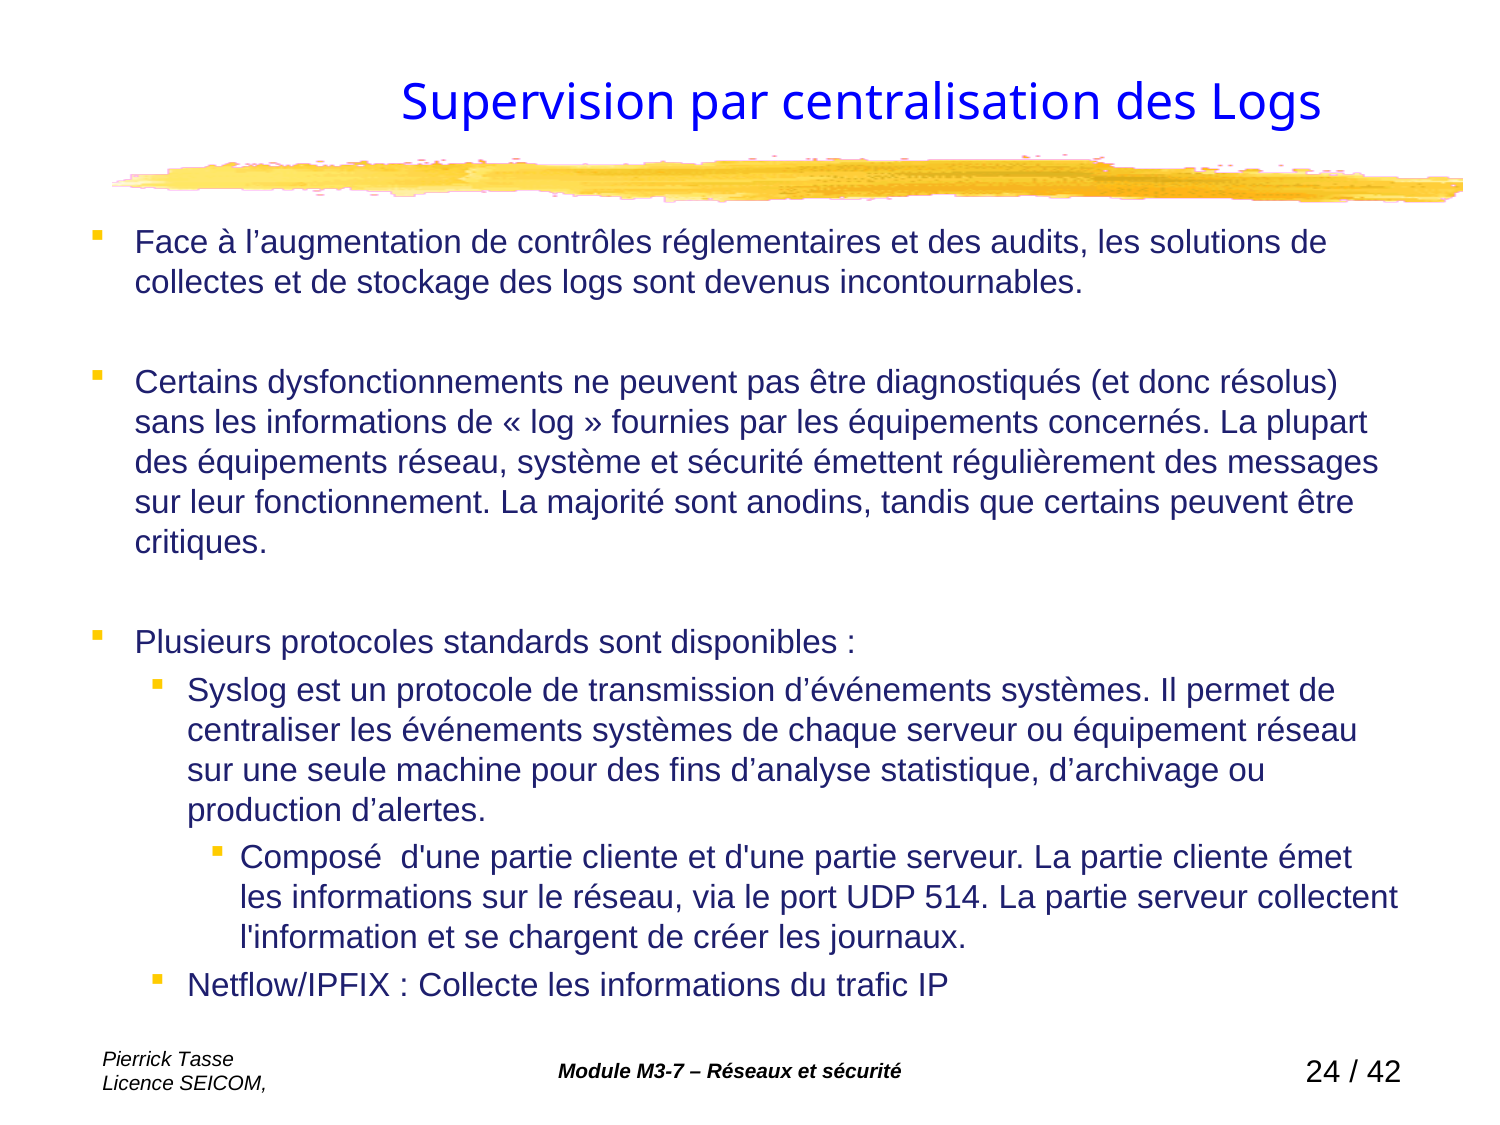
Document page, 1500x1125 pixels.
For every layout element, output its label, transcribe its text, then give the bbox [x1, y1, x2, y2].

title Supervision par centralisation des Logs [62, 37, 1338, 138]
picture [112, 149, 1463, 213]
list Face à l’augmentation de contrôles réglementaires et des audits, les solutions de collectes et de stockage des logs sont devenus incontournables. Certains dysfonctionnements ne peuvent pas être diagnostiqués (et donc résolus) sans les informations de « log » fournies par les équipements concernés. La plupart des équipements réseau, système et sécurité émettent régulièrement des messages sur leur fonctionnement. La majorité sont anodins, tandis que certains peuvent être critiques. Plusieurs protocoles standards sont disponibles : Syslog est un protocole de transmission d’événements systèmes. Il permet de centraliser les événements systèmes de chaque serveur ou équipement réseau sur une seule machine pour des fins d’analyse statistique, d’archivage ou production d’alertes. Composé d'une partie cliente et d'une partie serveur. La partie cliente émet les informations sur le réseau, via le port UDP 514. La partie serveur collectent l'information et se chargent de créer les journaux. Netflow/IPFIX : Collecte les informations du trafic IP [74, 212, 1417, 1016]
